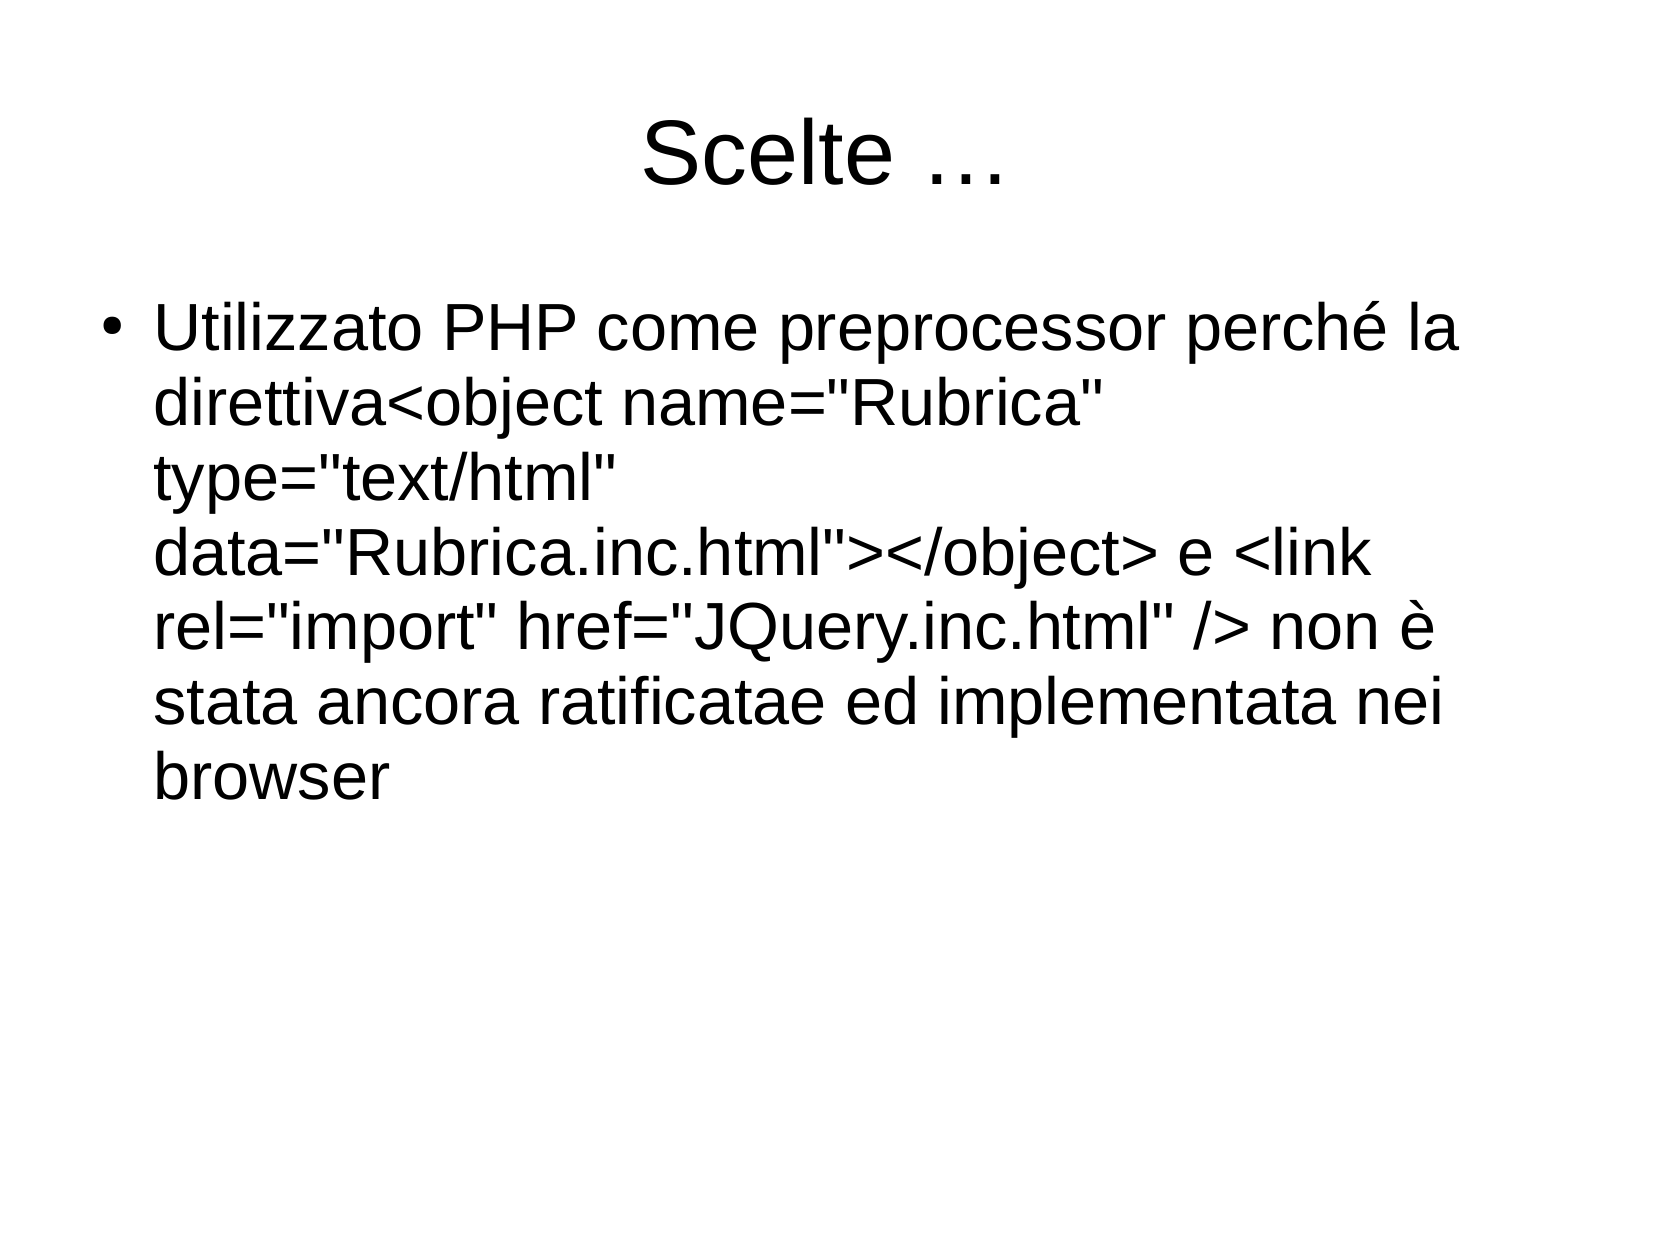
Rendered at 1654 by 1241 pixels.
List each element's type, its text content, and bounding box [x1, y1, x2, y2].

list Utilizzato PHP come preprocessor perché la direttiva<object name="Rubrica" type="text/html" data="Rubrica.inc.html"></object> e <link rel="import" href="JQuery.inc.html" /> non è stata ancora ratificatae ed implementata nei browser [82, 290, 1571, 1010]
title Scelte … [82, 49, 1571, 257]
